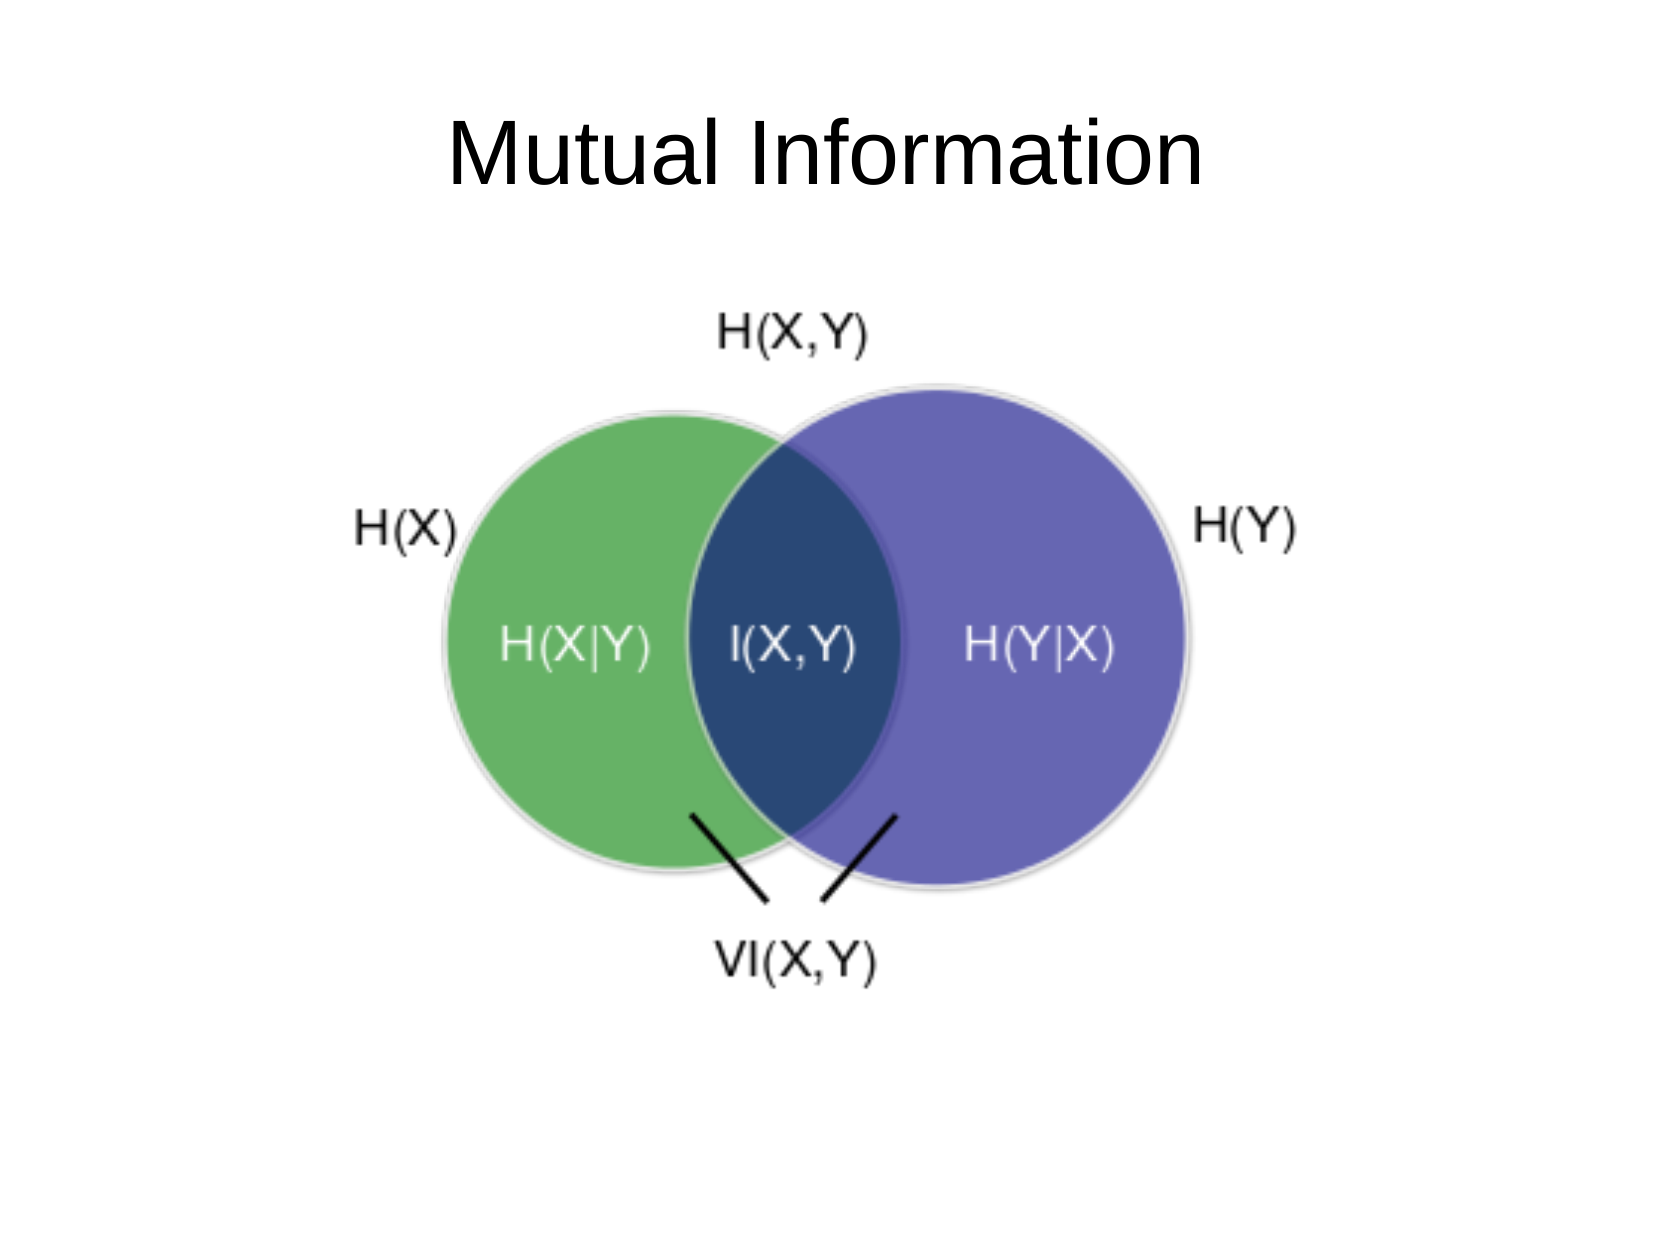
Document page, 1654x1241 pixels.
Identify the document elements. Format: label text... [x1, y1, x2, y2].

picture [336, 290, 1318, 1010]
title Mutual Information [82, 49, 1571, 257]
